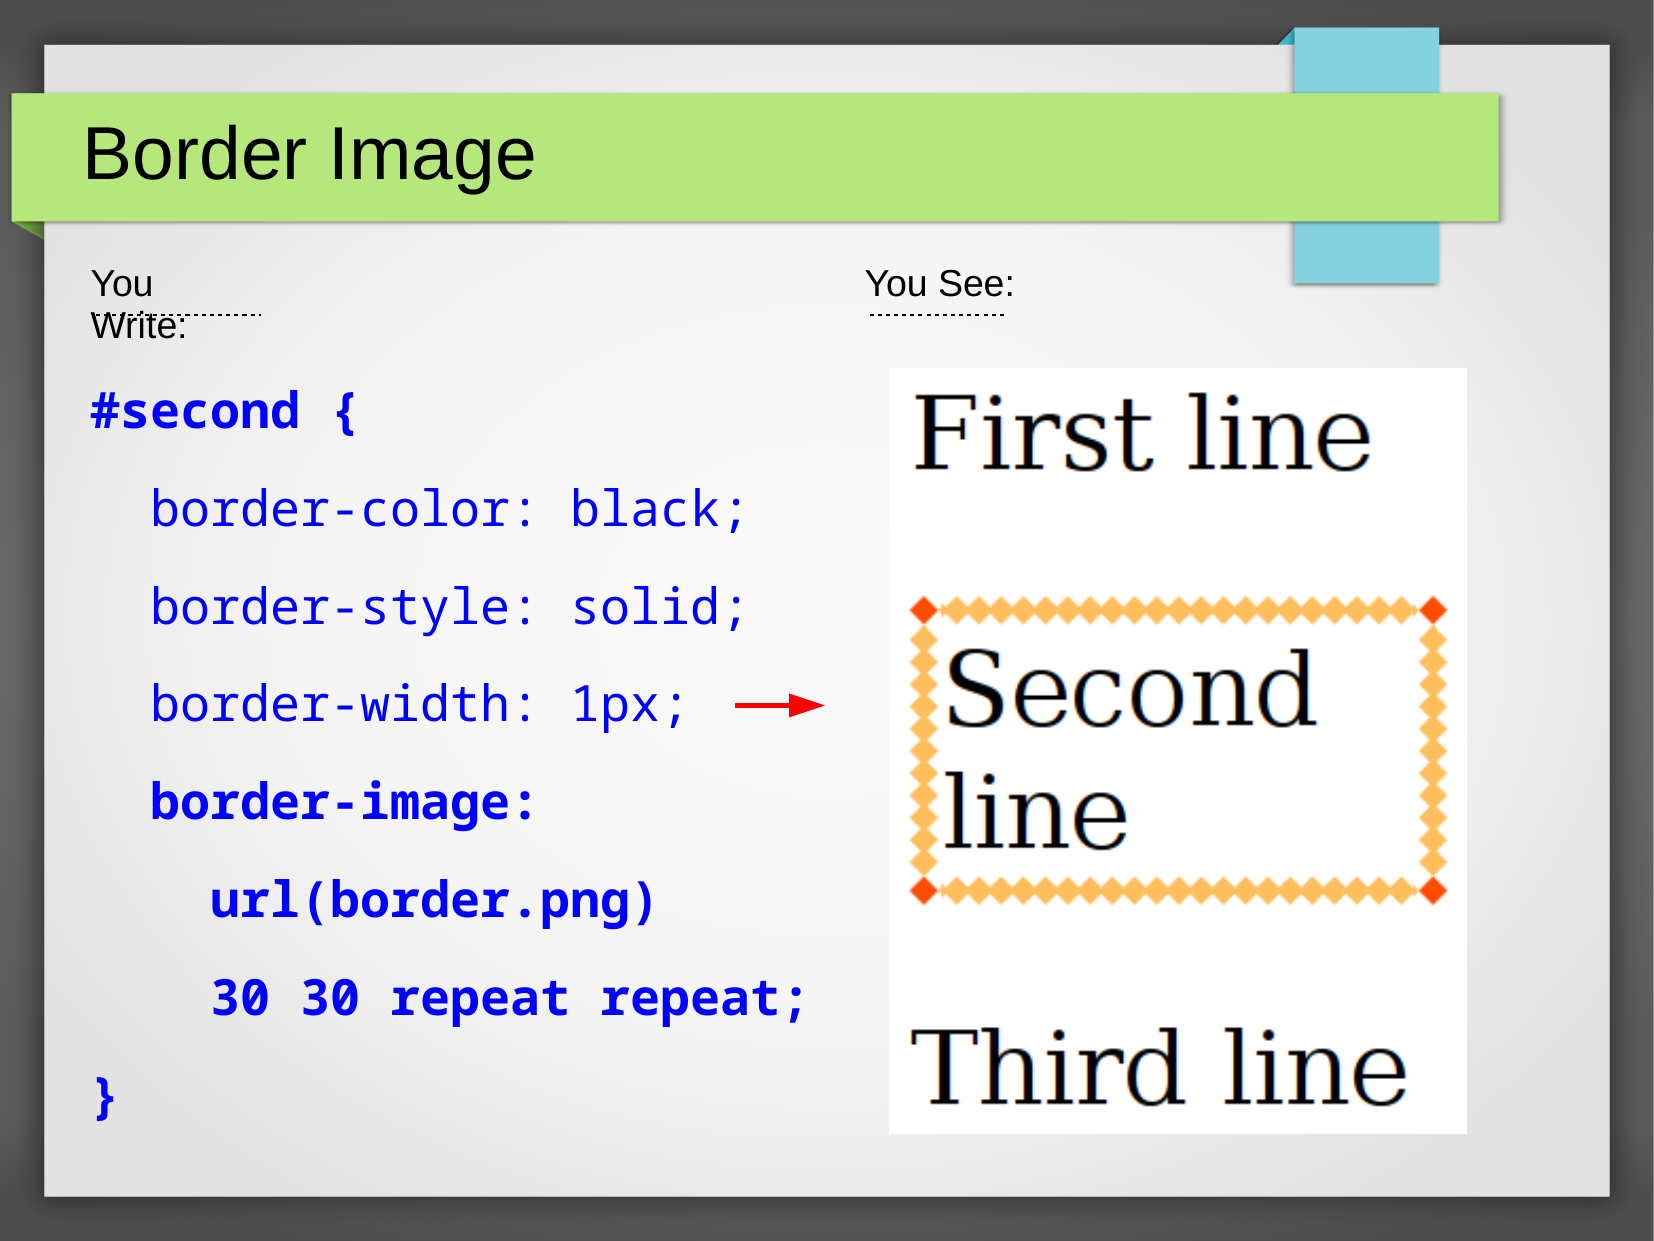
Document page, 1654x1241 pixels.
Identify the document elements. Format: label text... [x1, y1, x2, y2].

text_box You Write: [75, 255, 277, 313]
list #second { border-color: black; border-style: solid; border-width: 1px; border-image: url(border.png) 30 30 repeat repeat; } [90, 375, 1040, 1156]
title Border Image [82, 94, 1264, 213]
picture [0, 0, 1654, 1241]
text_box You See: [849, 255, 1030, 313]
